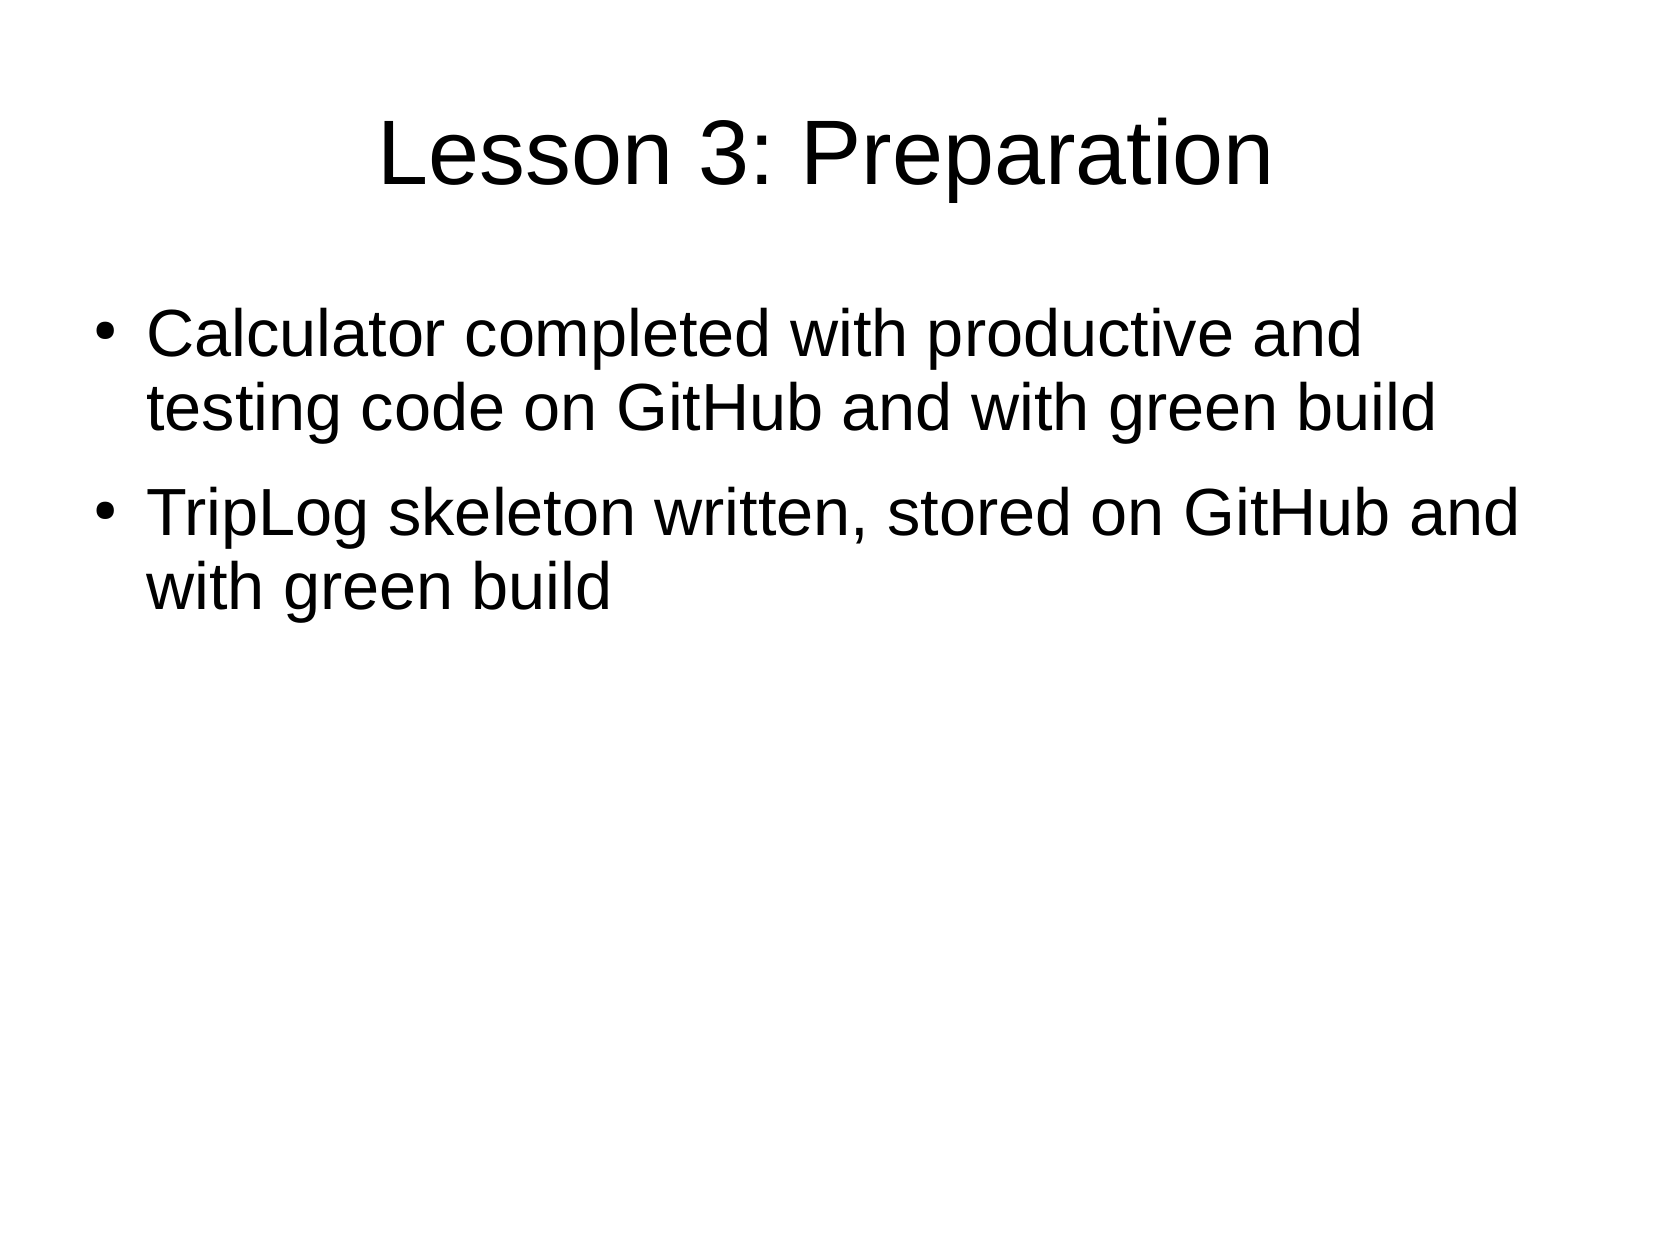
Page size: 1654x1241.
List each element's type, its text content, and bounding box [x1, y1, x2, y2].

title Lesson 3: Preparation [82, 49, 1571, 257]
list Calculator completed with productive and testing code on GitHub and with green build TripLog skeleton written, stored on GitHub and with green build [75, 295, 1564, 1015]
